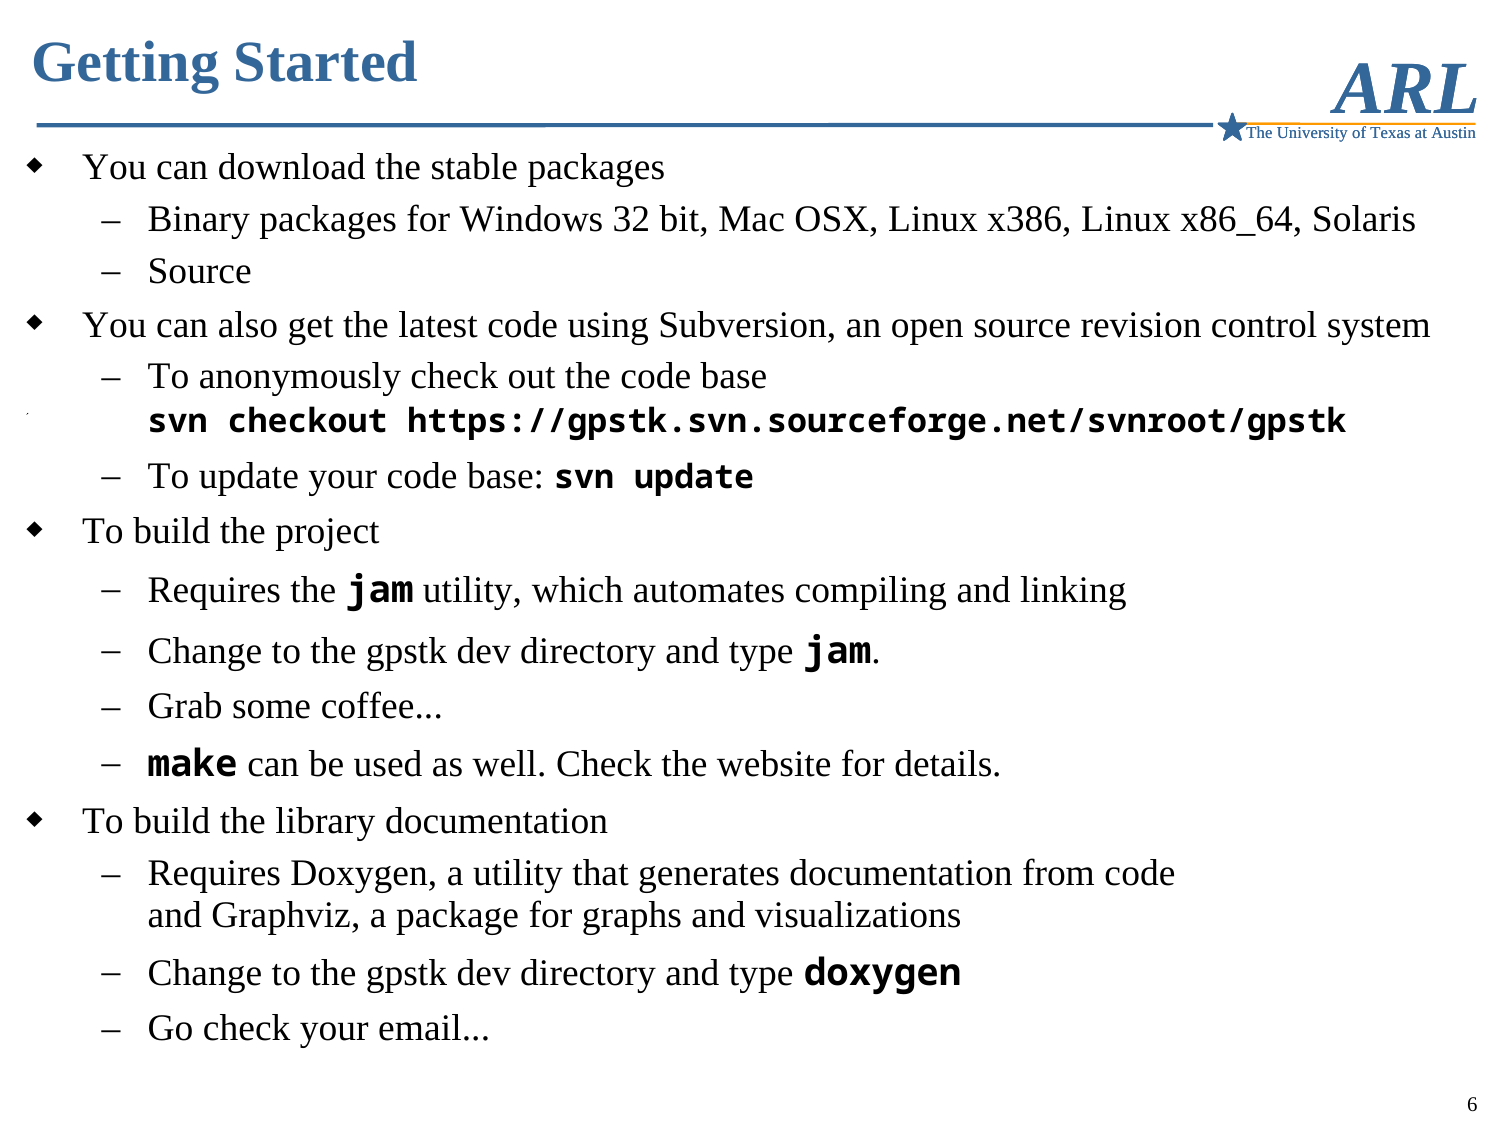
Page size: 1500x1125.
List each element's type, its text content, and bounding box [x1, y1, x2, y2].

list You can download the stable packages Binary packages for Windows 32 bit, Mac OSX, Linux x386, Linux x86_64, Solaris Source You can also get the latest code using Subversion, an open source revision control system To anonymously check out the code base svn checkout https://gpstk.svn.sourceforge.net/svnroot/gpstk To update your code base: svn update To build the project Requires the jam utility, which automates compiling and linking Change to the gpstk dev directory and type jam. Grab some coffee... make can be used as well. Check the website for details. To build the library documentation Requires Doxygen, a utility that generates documentation from code and Graphviz, a package for graphs and visualizations Change to the gpstk dev directory and type doxygen Go check your email... [26, 145, 1470, 1089]
title Getting Started [31, 15, 1298, 117]
